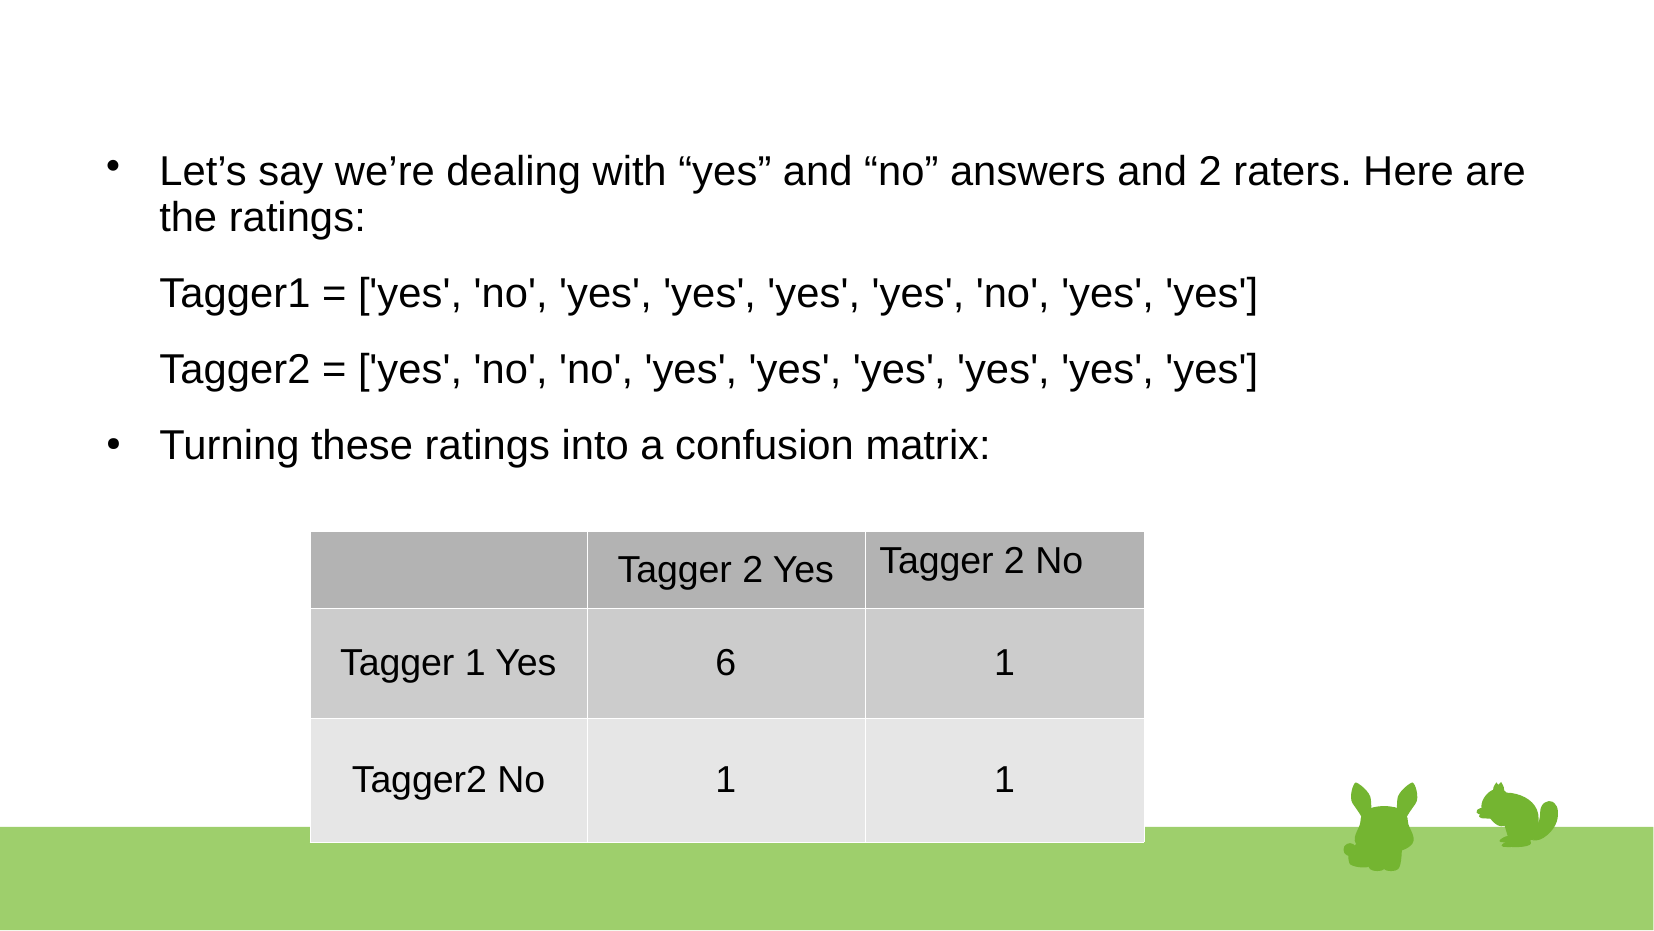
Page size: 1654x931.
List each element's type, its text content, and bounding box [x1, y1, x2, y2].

table_cell 1 [866, 609, 1144, 718]
table_header Tagger 2 No [866, 532, 1144, 608]
table_header Tagger 2 Yes [588, 532, 865, 608]
list Let’s say we’re dealing with “yes” and “no” answers and 2 raters. Here are the ratings: Tagger1 = ['yes', 'no', 'yes', 'yes', 'yes', 'yes', 'no', 'yes', 'yes'] Tagger2 = ['yes', 'no', 'no', 'yes', 'yes', 'yes', 'yes', 'yes', 'yes'] Turning these ratings into a confusion matrix: [88, 147, 1595, 857]
table_cell Tagger2 No [311, 719, 587, 842]
table_header [311, 532, 587, 608]
table_cell Tagger 1 Yes [311, 609, 587, 718]
table_cell 6 [588, 609, 865, 718]
table_cell 1 [588, 719, 865, 842]
table_cell 1 [866, 719, 1144, 842]
